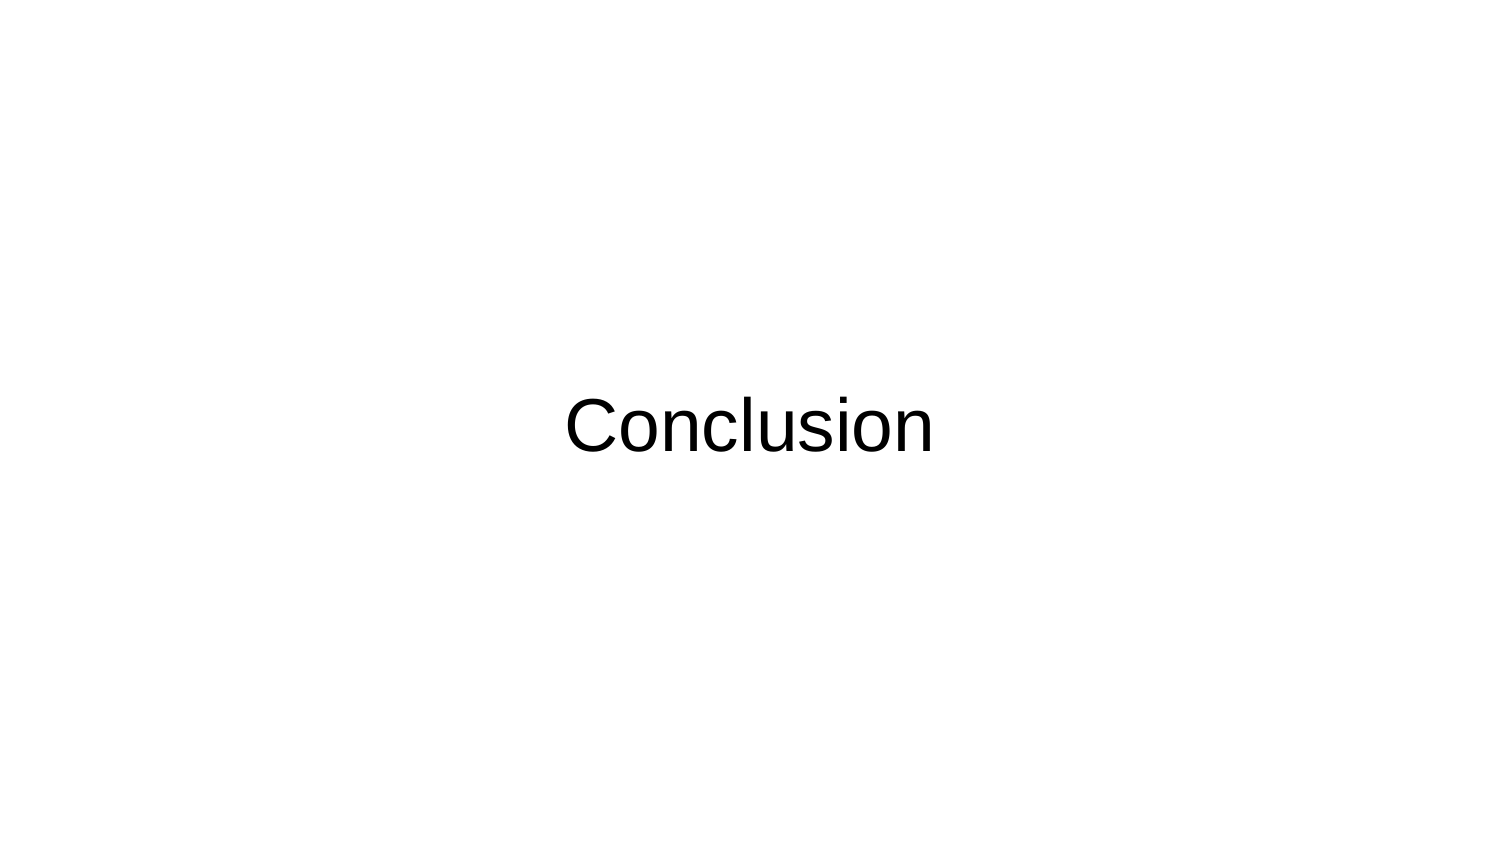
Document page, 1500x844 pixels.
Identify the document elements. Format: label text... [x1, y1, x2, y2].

title Conclusion [51, 352, 1449, 491]
